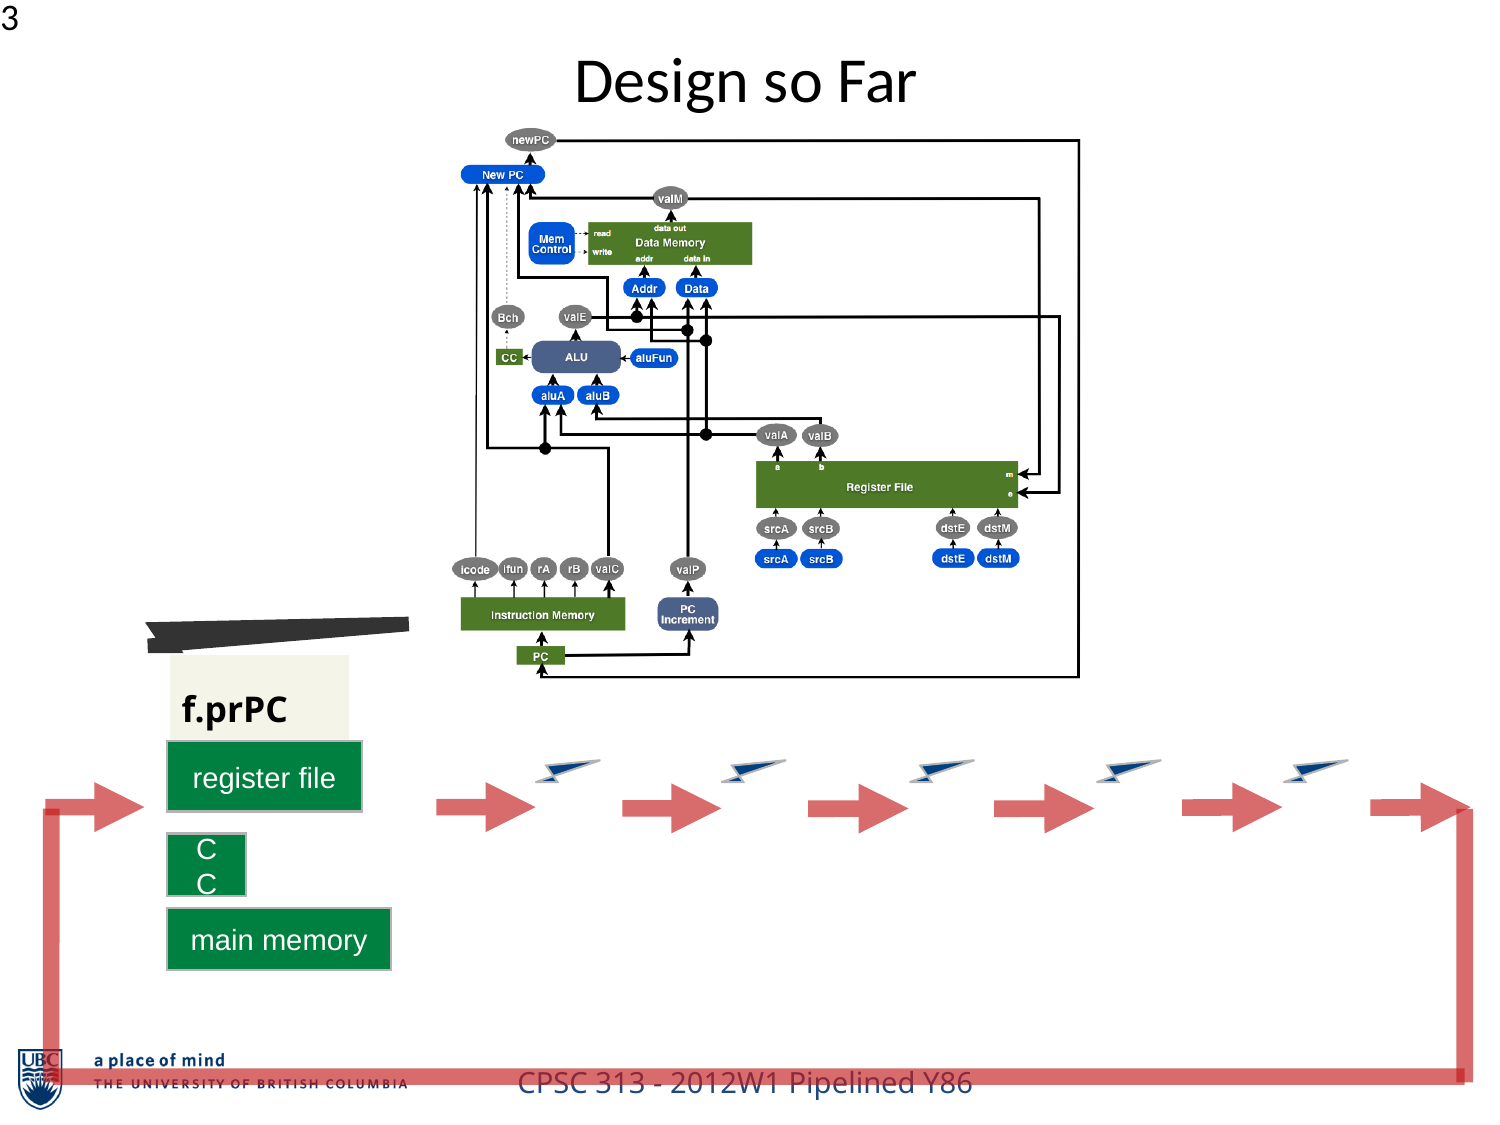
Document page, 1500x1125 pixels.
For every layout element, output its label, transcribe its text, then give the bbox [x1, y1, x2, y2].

text_box F [535, 760, 601, 783]
table_header [310, 655, 349, 741]
picture [60, 1049, 407, 1068]
text_box E [909, 760, 975, 783]
picture [449, 125, 1081, 679]
title Design so Far [71, 30, 1422, 124]
text_box [147, 623, 409, 646]
text_box D [721, 760, 787, 783]
text_box W [1283, 760, 1349, 783]
text_box main memory [167, 908, 392, 970]
text_box register file [167, 741, 362, 812]
text_box M [1096, 760, 1162, 783]
table_header f.prPC [170, 655, 310, 741]
text_box CC [167, 833, 247, 897]
picture [18, 1049, 407, 1110]
